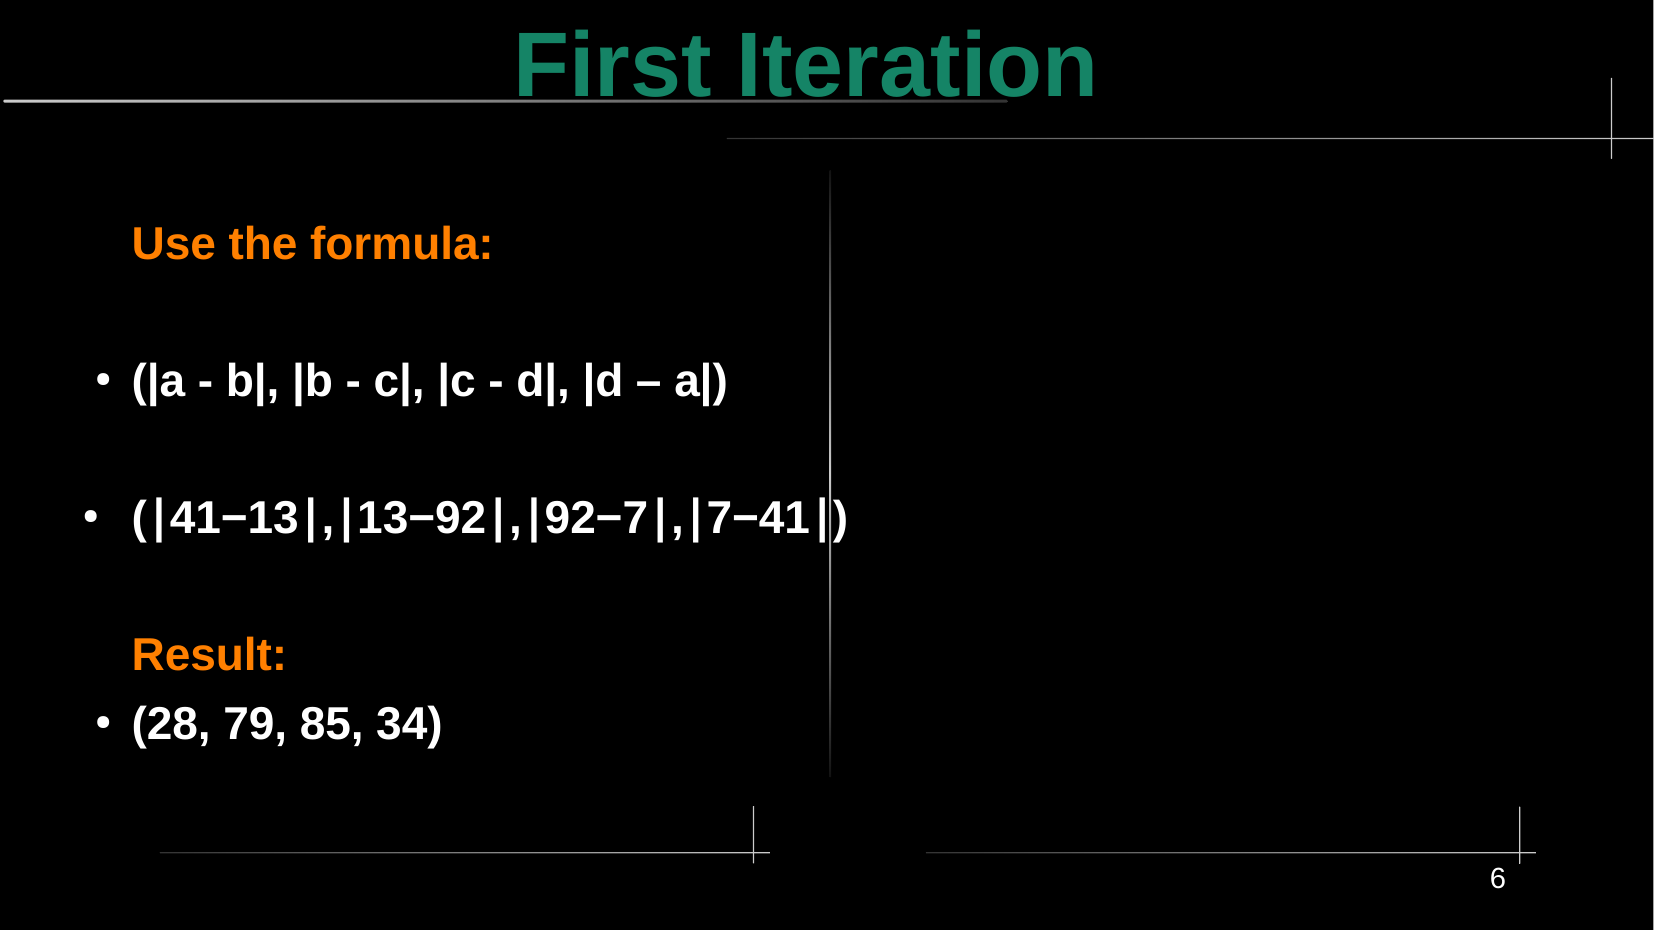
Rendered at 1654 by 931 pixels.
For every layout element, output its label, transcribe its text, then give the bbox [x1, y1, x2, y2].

list Use the formula: (|a - b|, |b - c|, |c - d|, |d – a|) (∣41−13∣,∣13−92∣,∣92−7∣,∣7−41∣) Result: (28, 79, 85, 34) [82, 217, 1576, 758]
title First Iteration [23, 11, 1589, 119]
